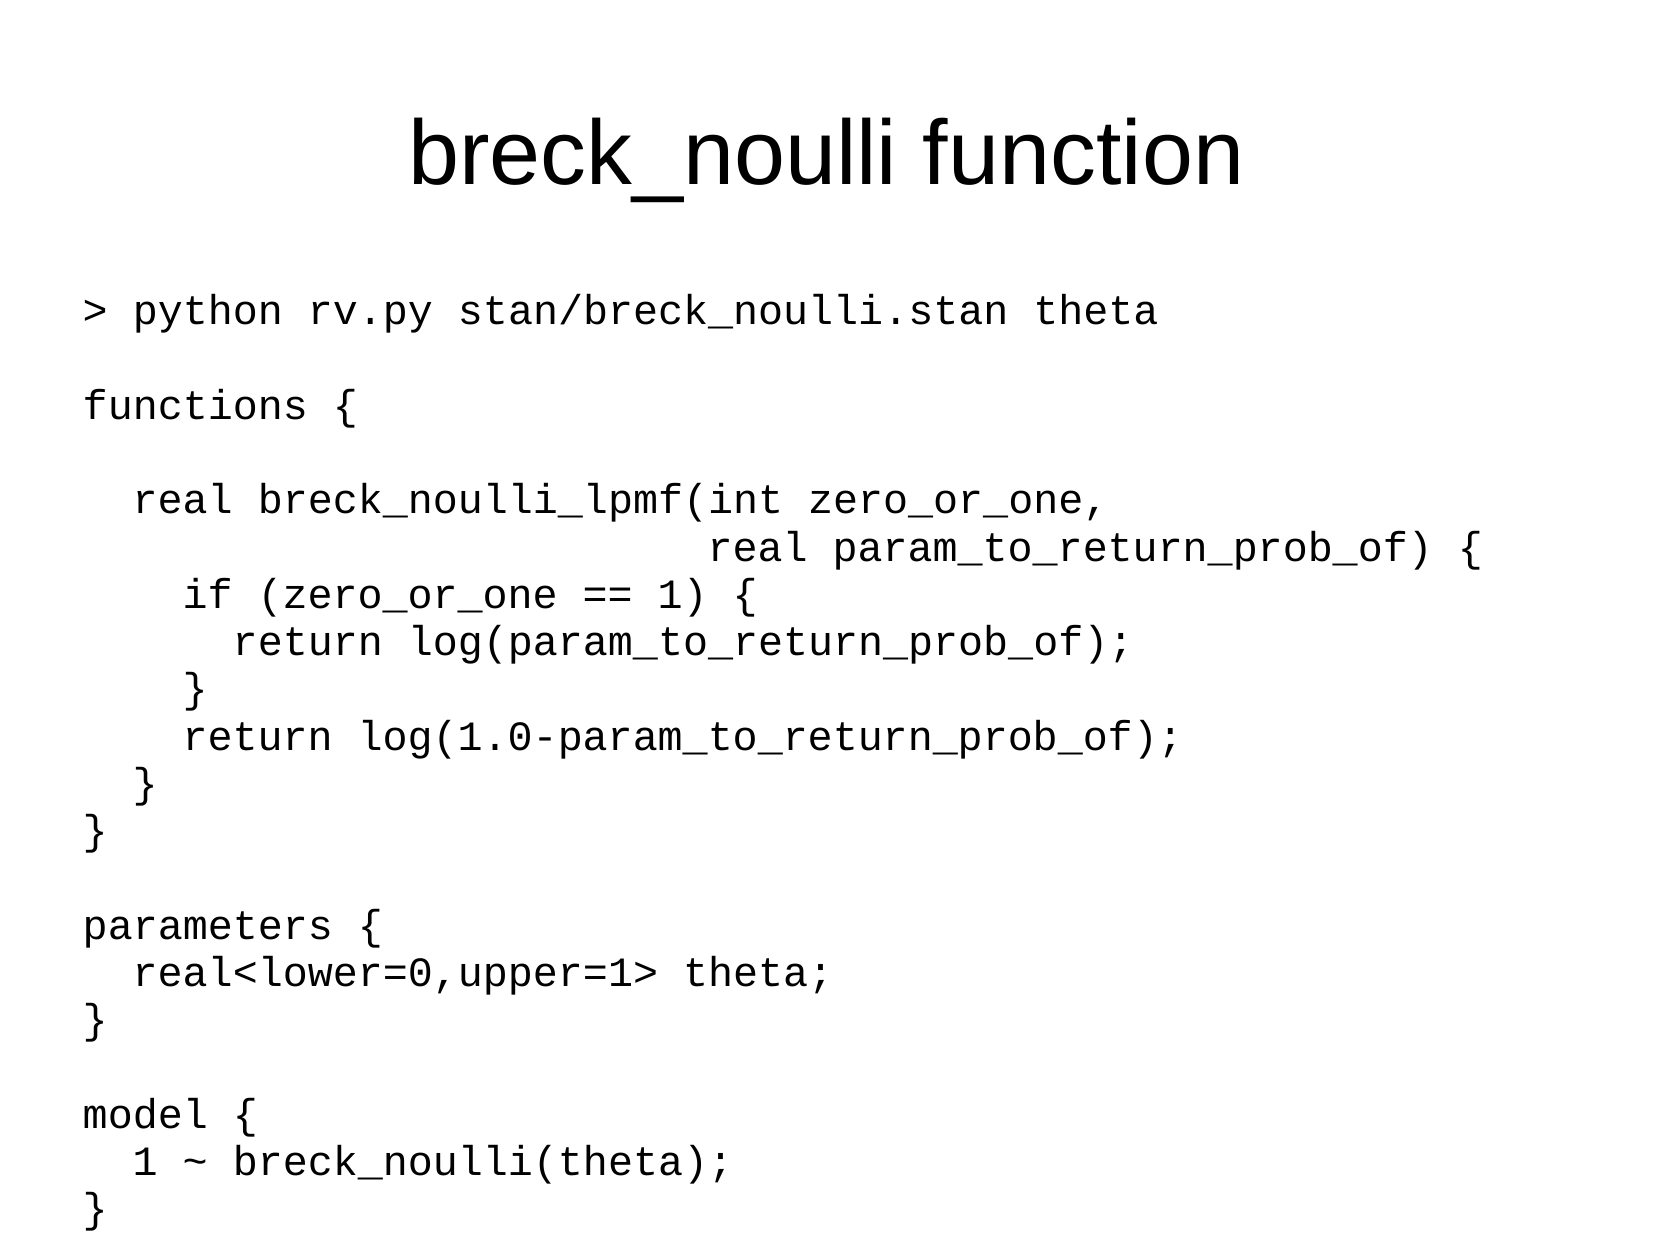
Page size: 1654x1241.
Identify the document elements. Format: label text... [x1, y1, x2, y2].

list > python rv.py stan/breck_noulli.stan theta functions { real breck_noulli_lpmf(int zero_or_one, real param_to_return_prob_of) { if (zero_or_one == 1) { return log(param_to_return_prob_of); } return log(1.0-param_to_return_prob_of); } } parameters { real<lower=0,upper=1> theta; } model { 1 ~ breck_noulli(theta); } [82, 290, 1571, 1172]
title breck_noulli function [82, 49, 1571, 257]
